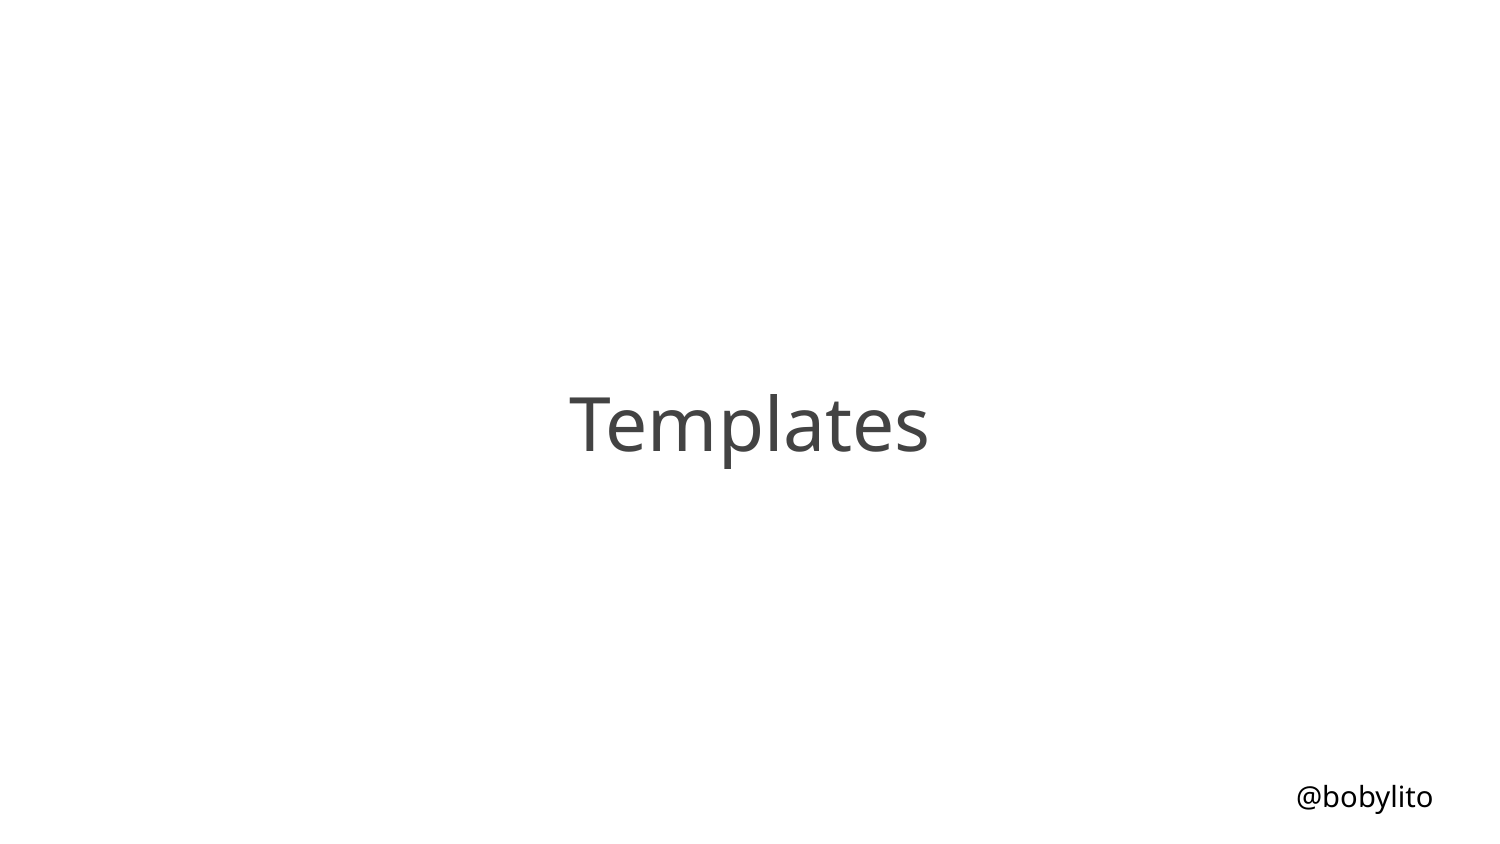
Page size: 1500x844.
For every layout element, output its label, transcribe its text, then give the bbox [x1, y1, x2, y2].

title Templates [51, 352, 1449, 491]
